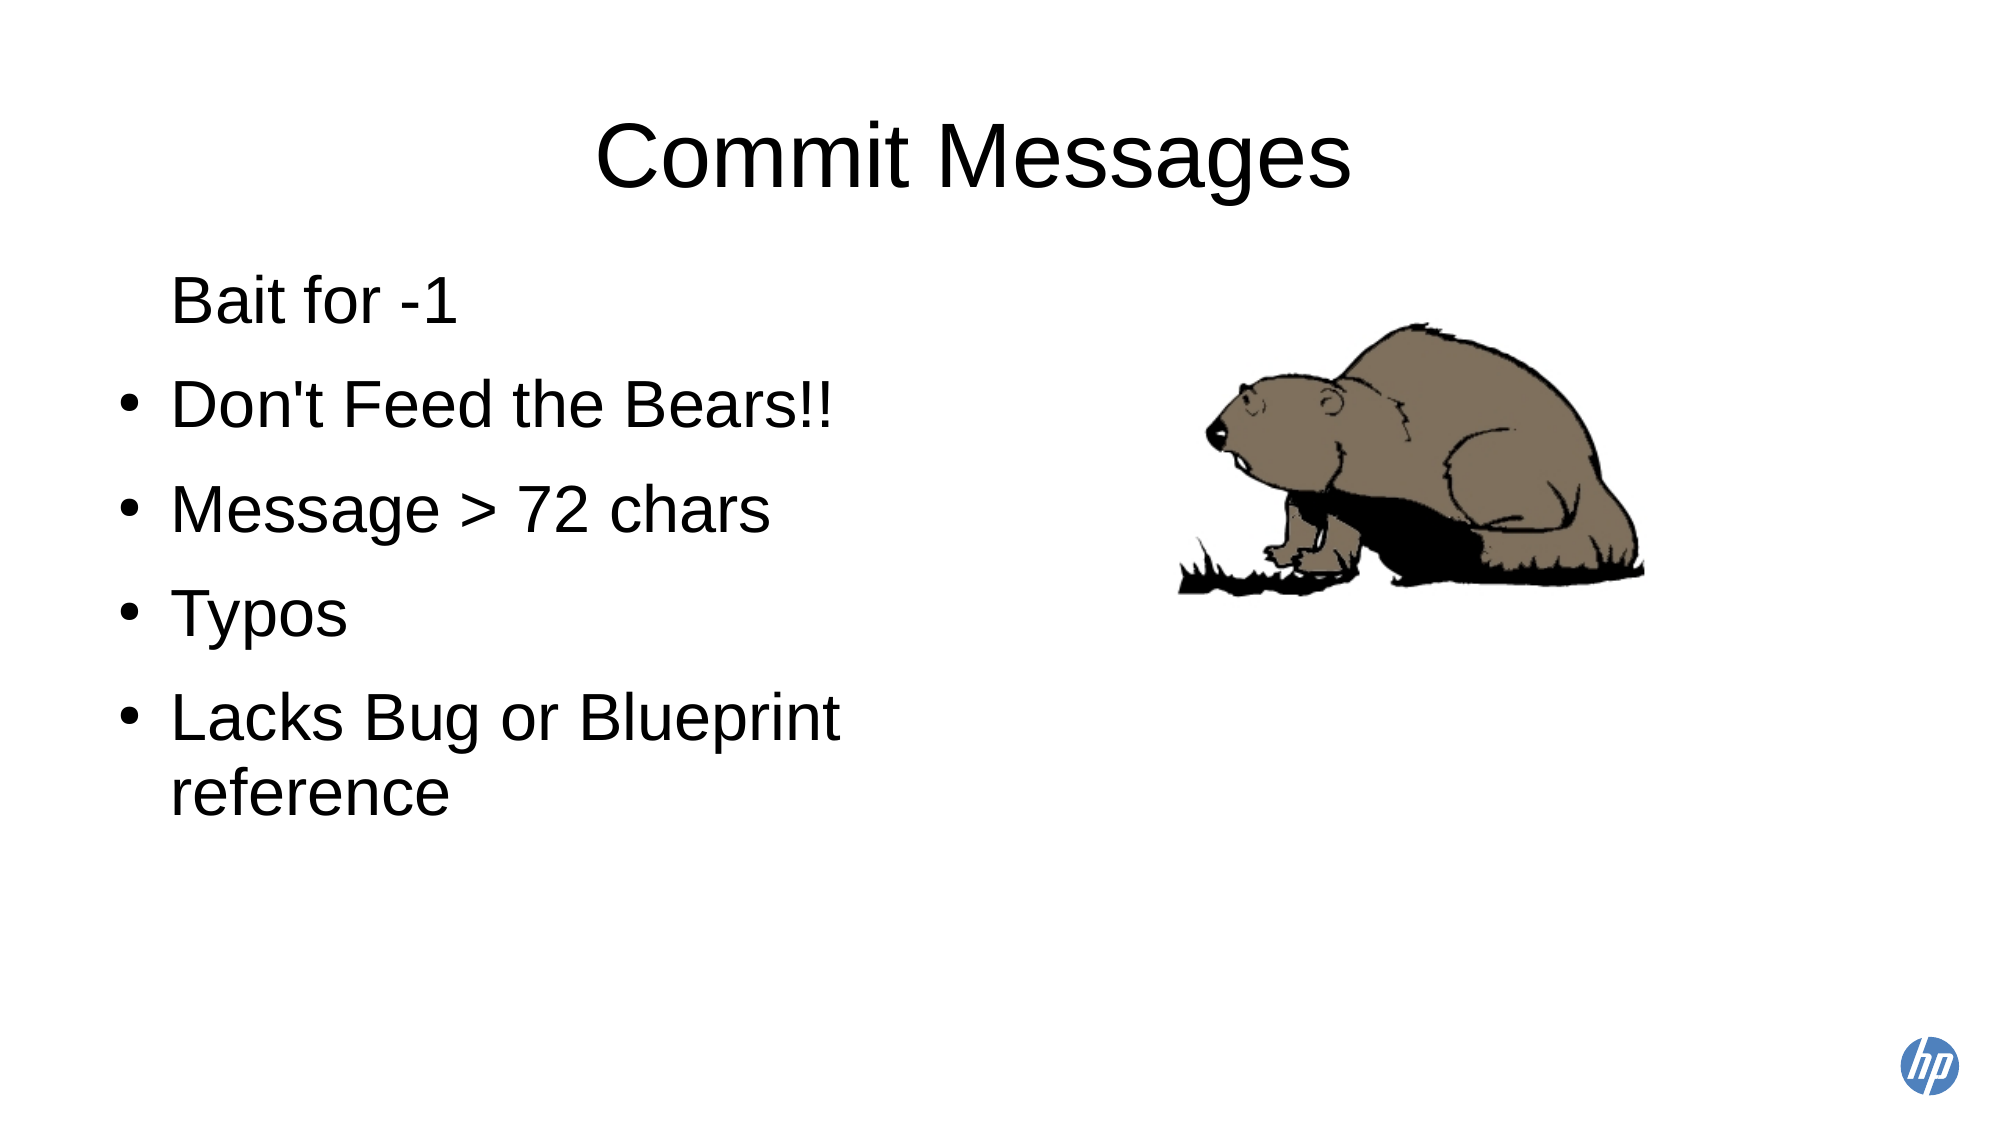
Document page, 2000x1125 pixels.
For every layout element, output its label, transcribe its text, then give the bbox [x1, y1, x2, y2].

title Commit Messages [224, 28, 1725, 284]
list Bait for -1 Don't Feed the Bears!! Message > 72 chars Typos Lacks Bug or Blueprint reference [99, 263, 978, 916]
picture [1172, 307, 1654, 631]
